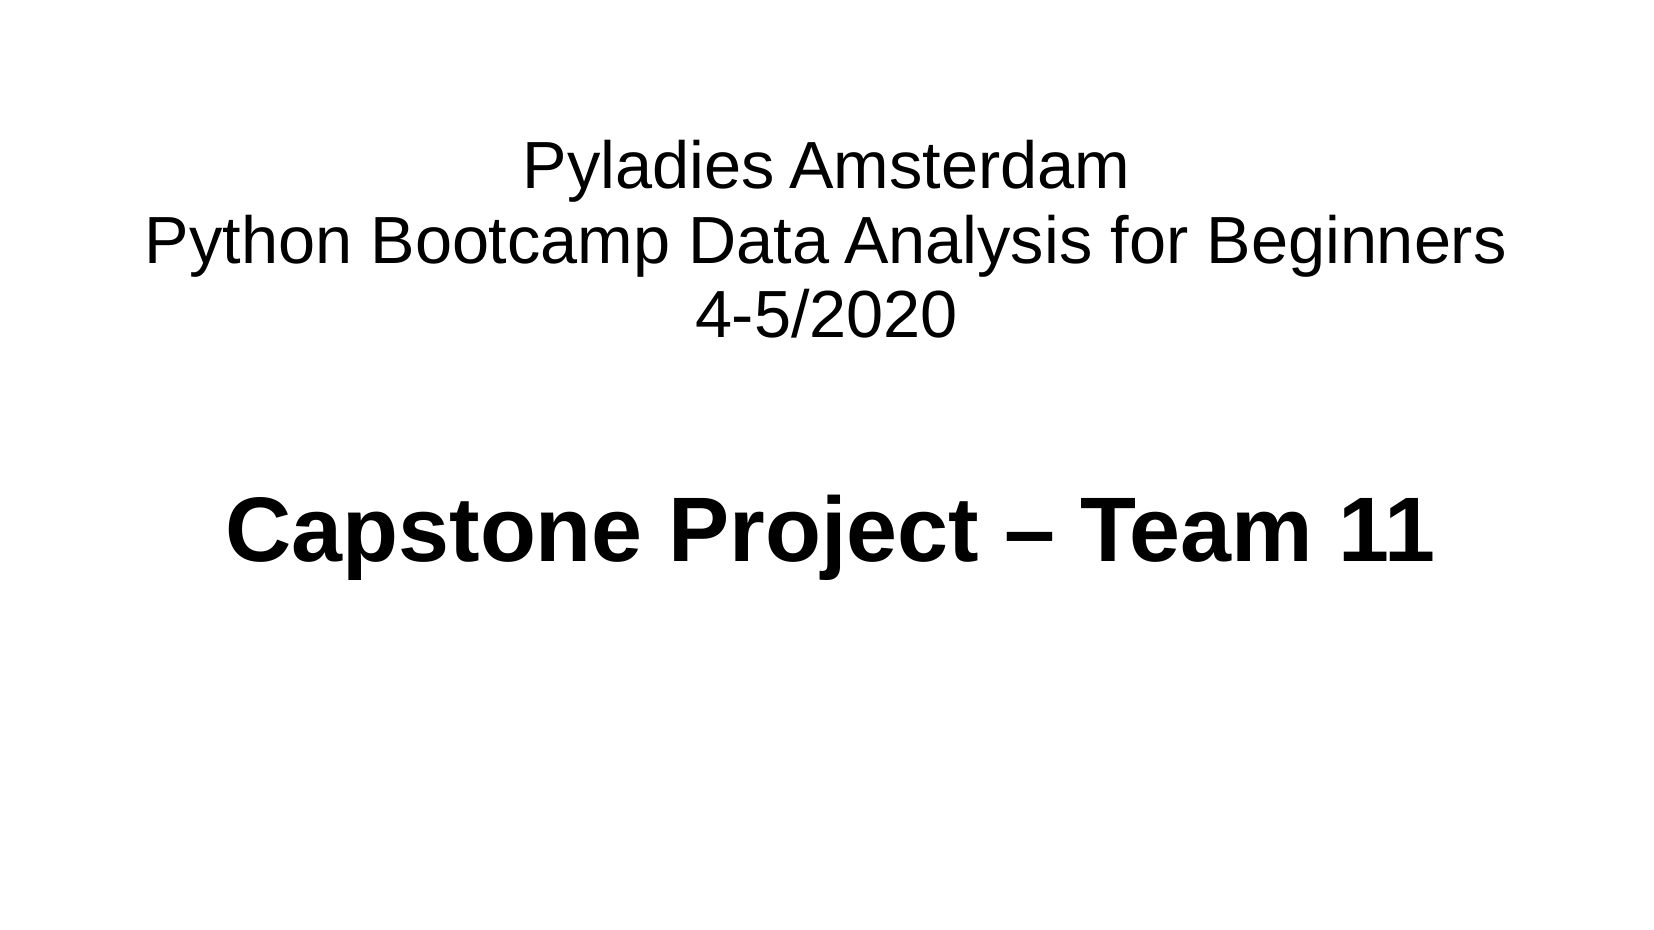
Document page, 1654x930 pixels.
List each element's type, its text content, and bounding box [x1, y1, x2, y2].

title Capstone Project – Team 11 [87, 452, 1576, 608]
subtitle Pyladies Amsterdam Python Bootcamp Data Analysis for Beginners 4-5/2020 [82, 59, 1571, 420]
